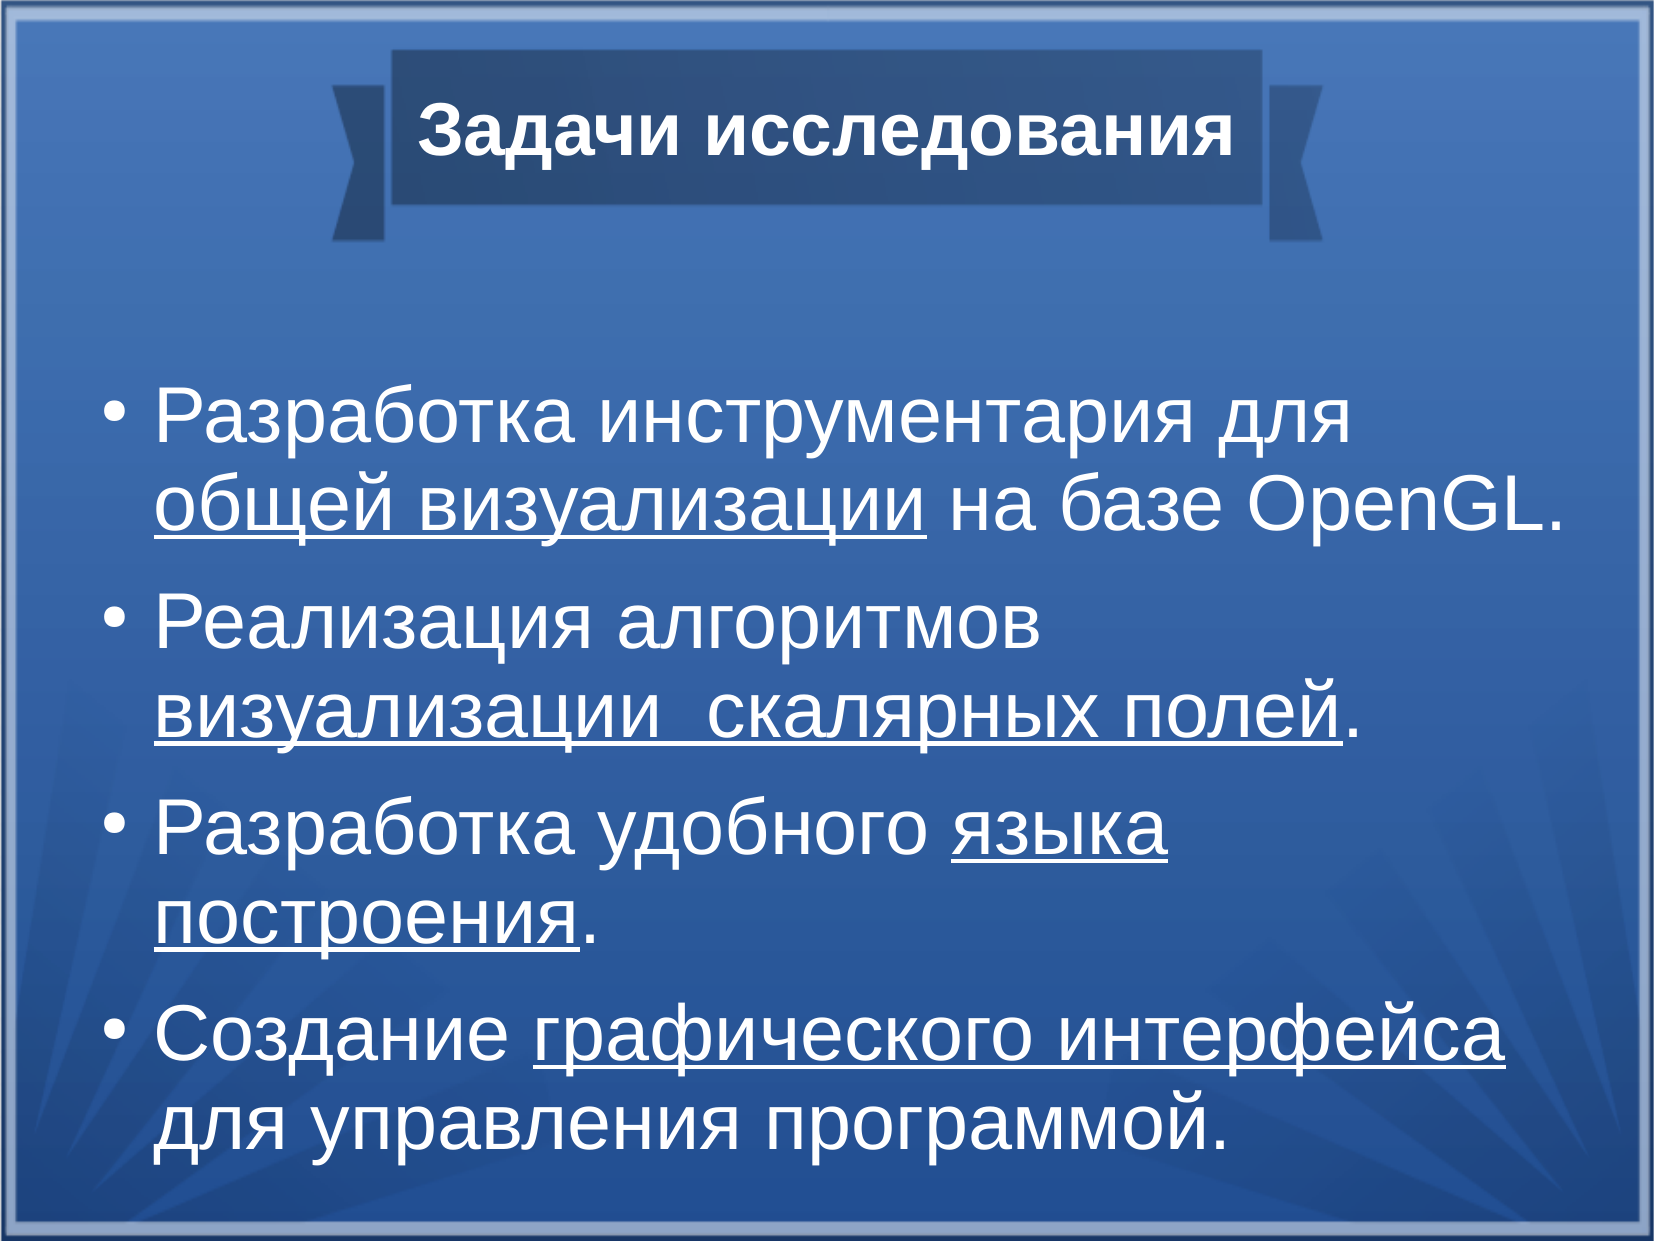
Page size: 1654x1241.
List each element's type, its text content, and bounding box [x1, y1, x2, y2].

title Задачи исследования [389, 49, 1264, 205]
list Разработка инструментария для общей визуализации на базе OpenGL. Реализация алгоритмов визуализации скалярных полей. Разработка удобного языка построения. Создание графического интерфейса для управления программой. [82, 366, 1571, 1241]
picture [0, 0, 1654, 1241]
